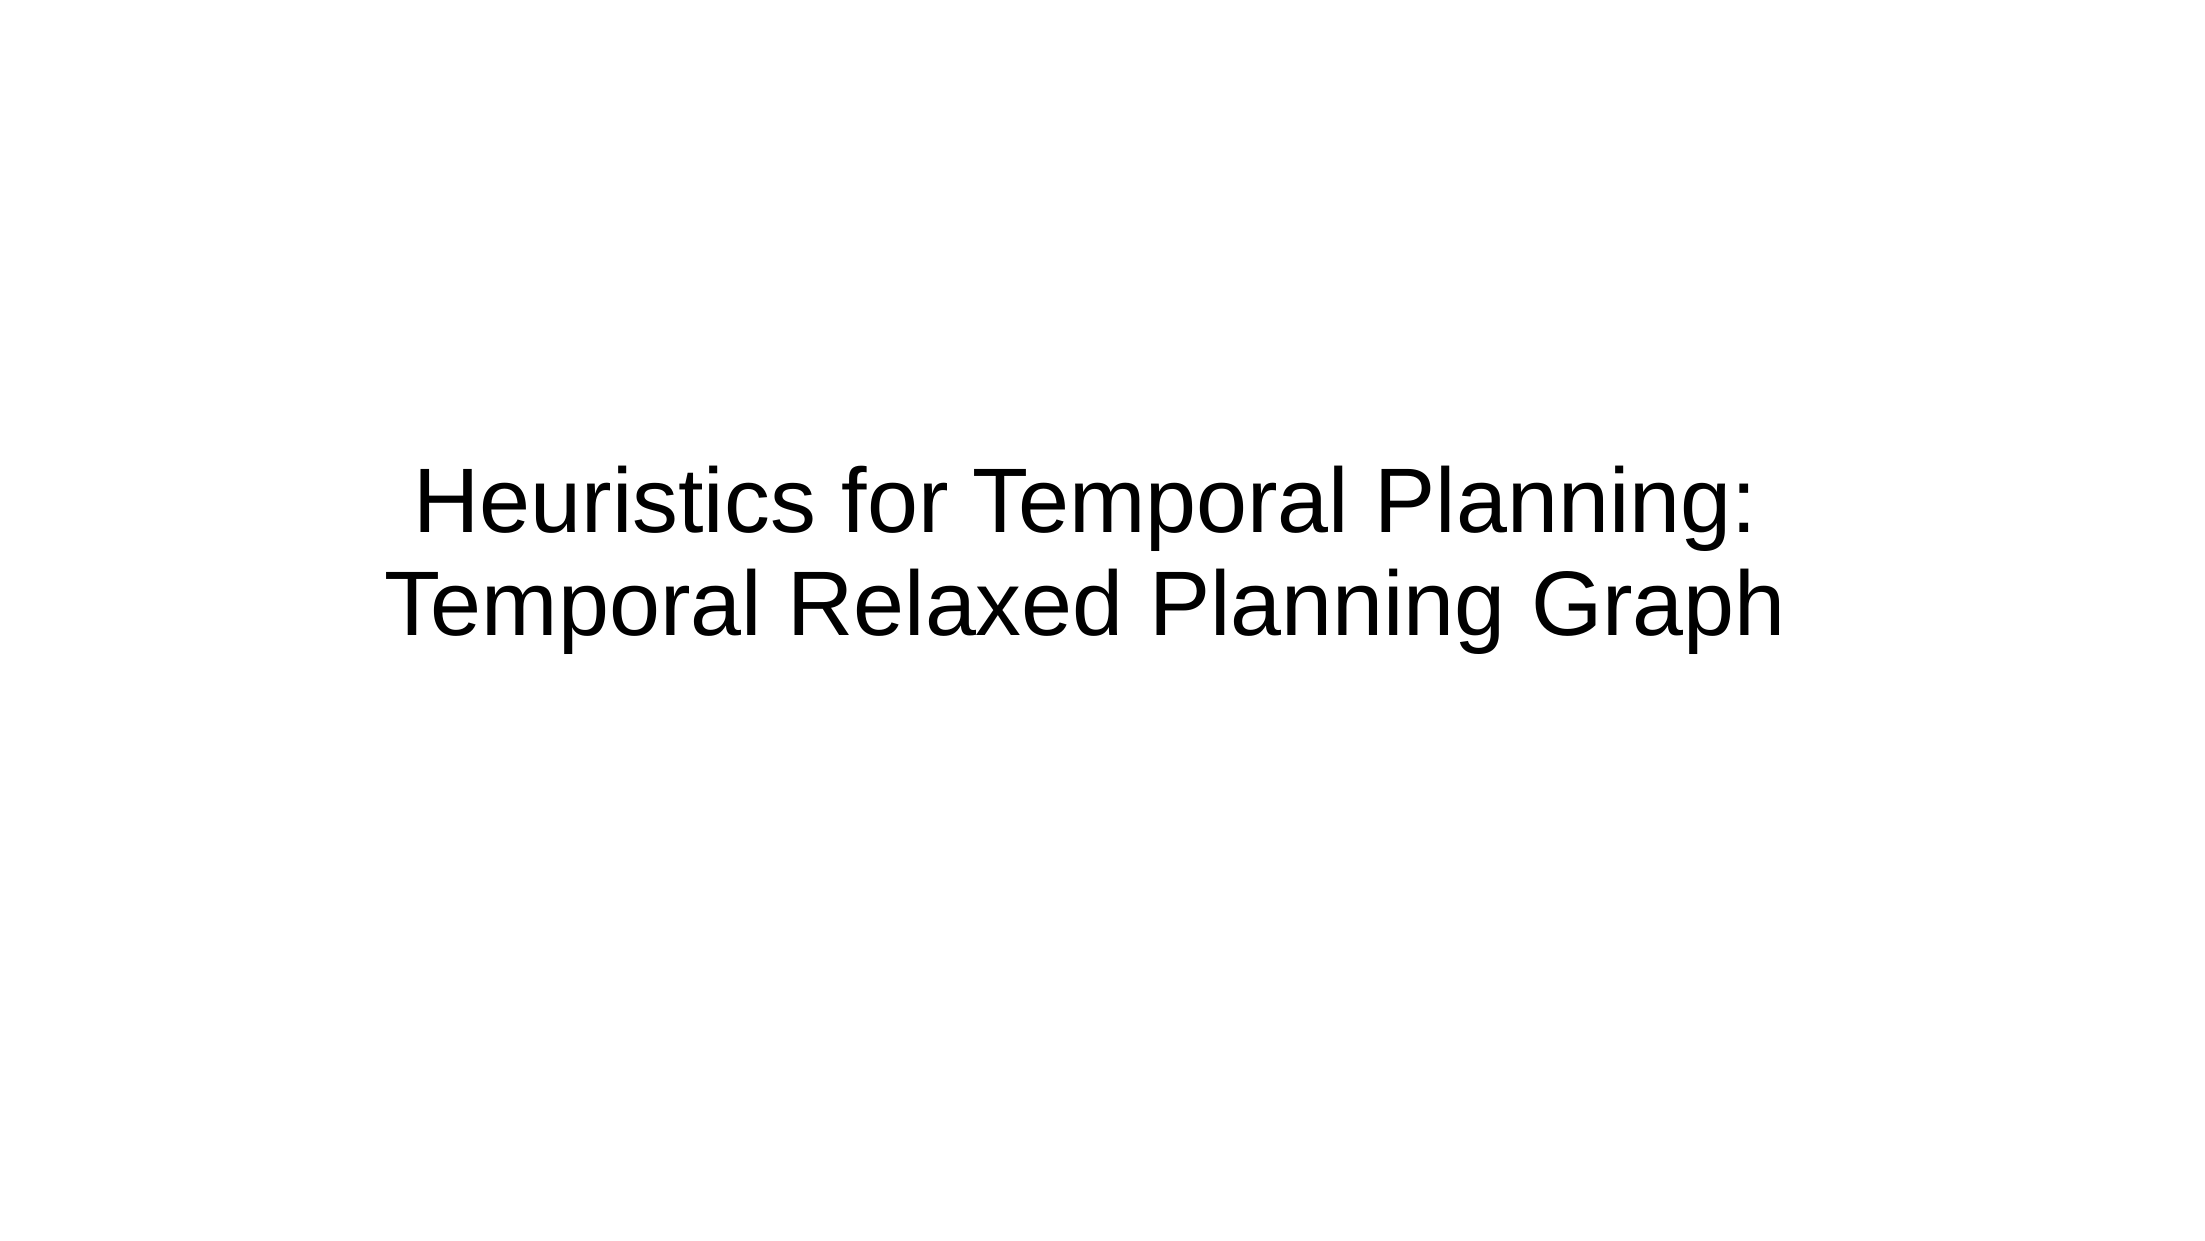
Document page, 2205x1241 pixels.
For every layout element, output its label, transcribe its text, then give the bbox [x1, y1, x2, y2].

title Heuristics for Temporal Planning: Temporal Relaxed Planning Graph [94, 448, 2079, 656]
